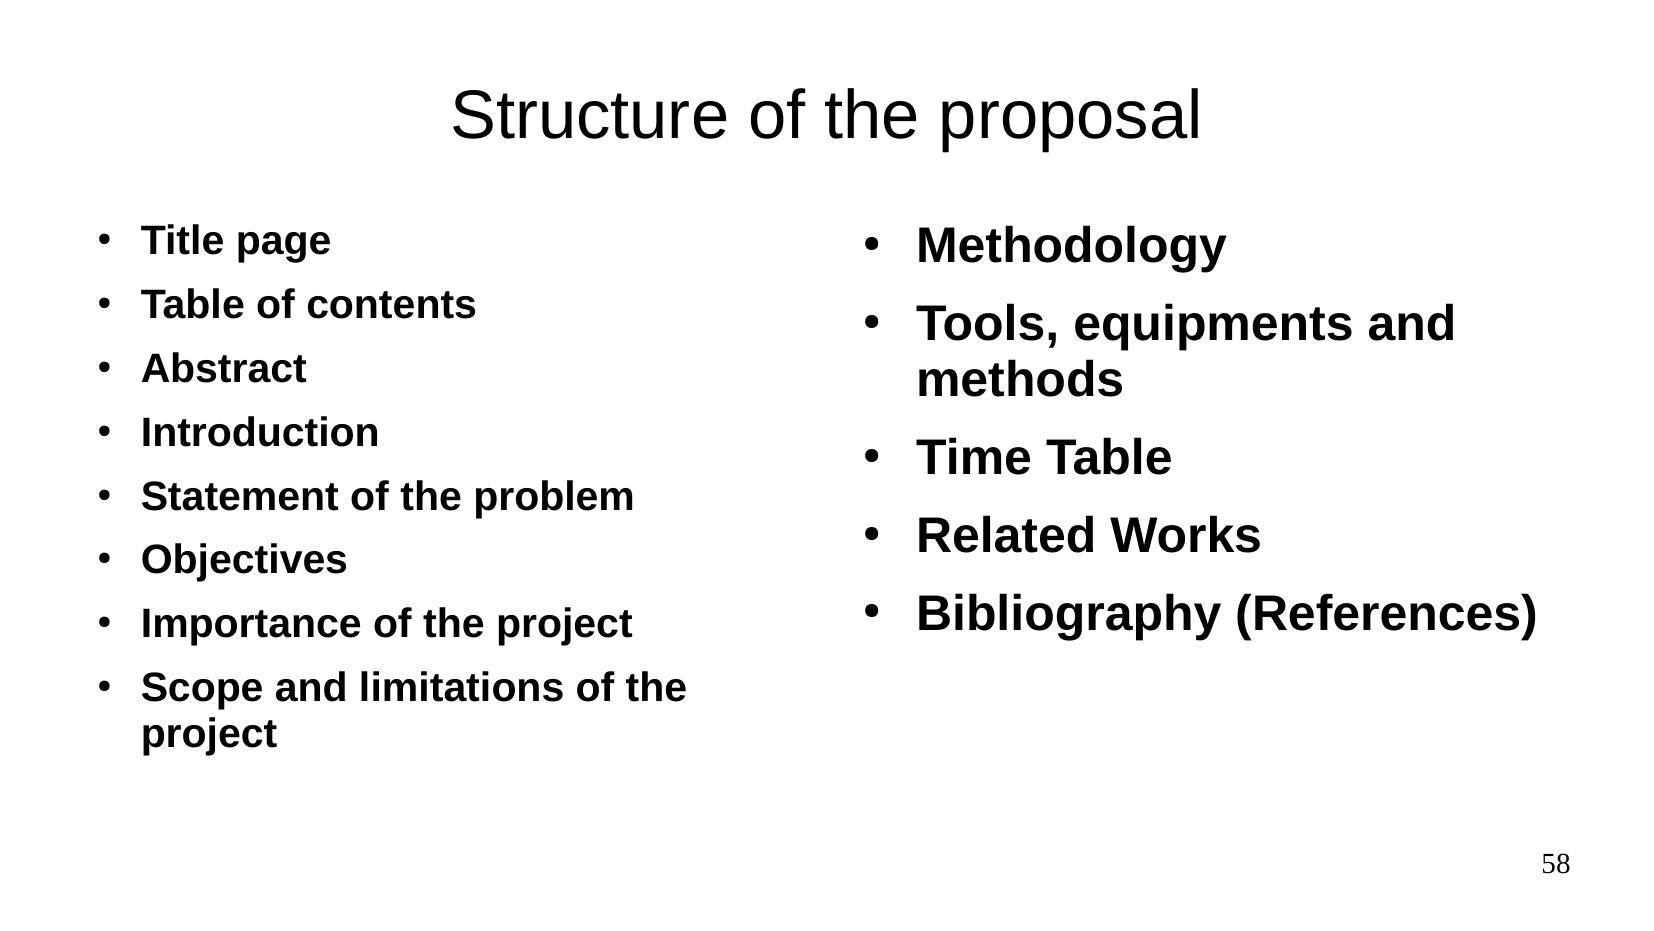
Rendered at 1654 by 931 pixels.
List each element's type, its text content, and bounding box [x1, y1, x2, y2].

list Title page Table of contents Abstract Introduction Statement of the problem Objectives Importance of the project Scope and limitations of the project [82, 217, 809, 758]
list Methodology Tools, equipments and methods Time Table Related Works Bibliography (References) [845, 217, 1572, 758]
title Structure of the proposal [82, 37, 1571, 193]
